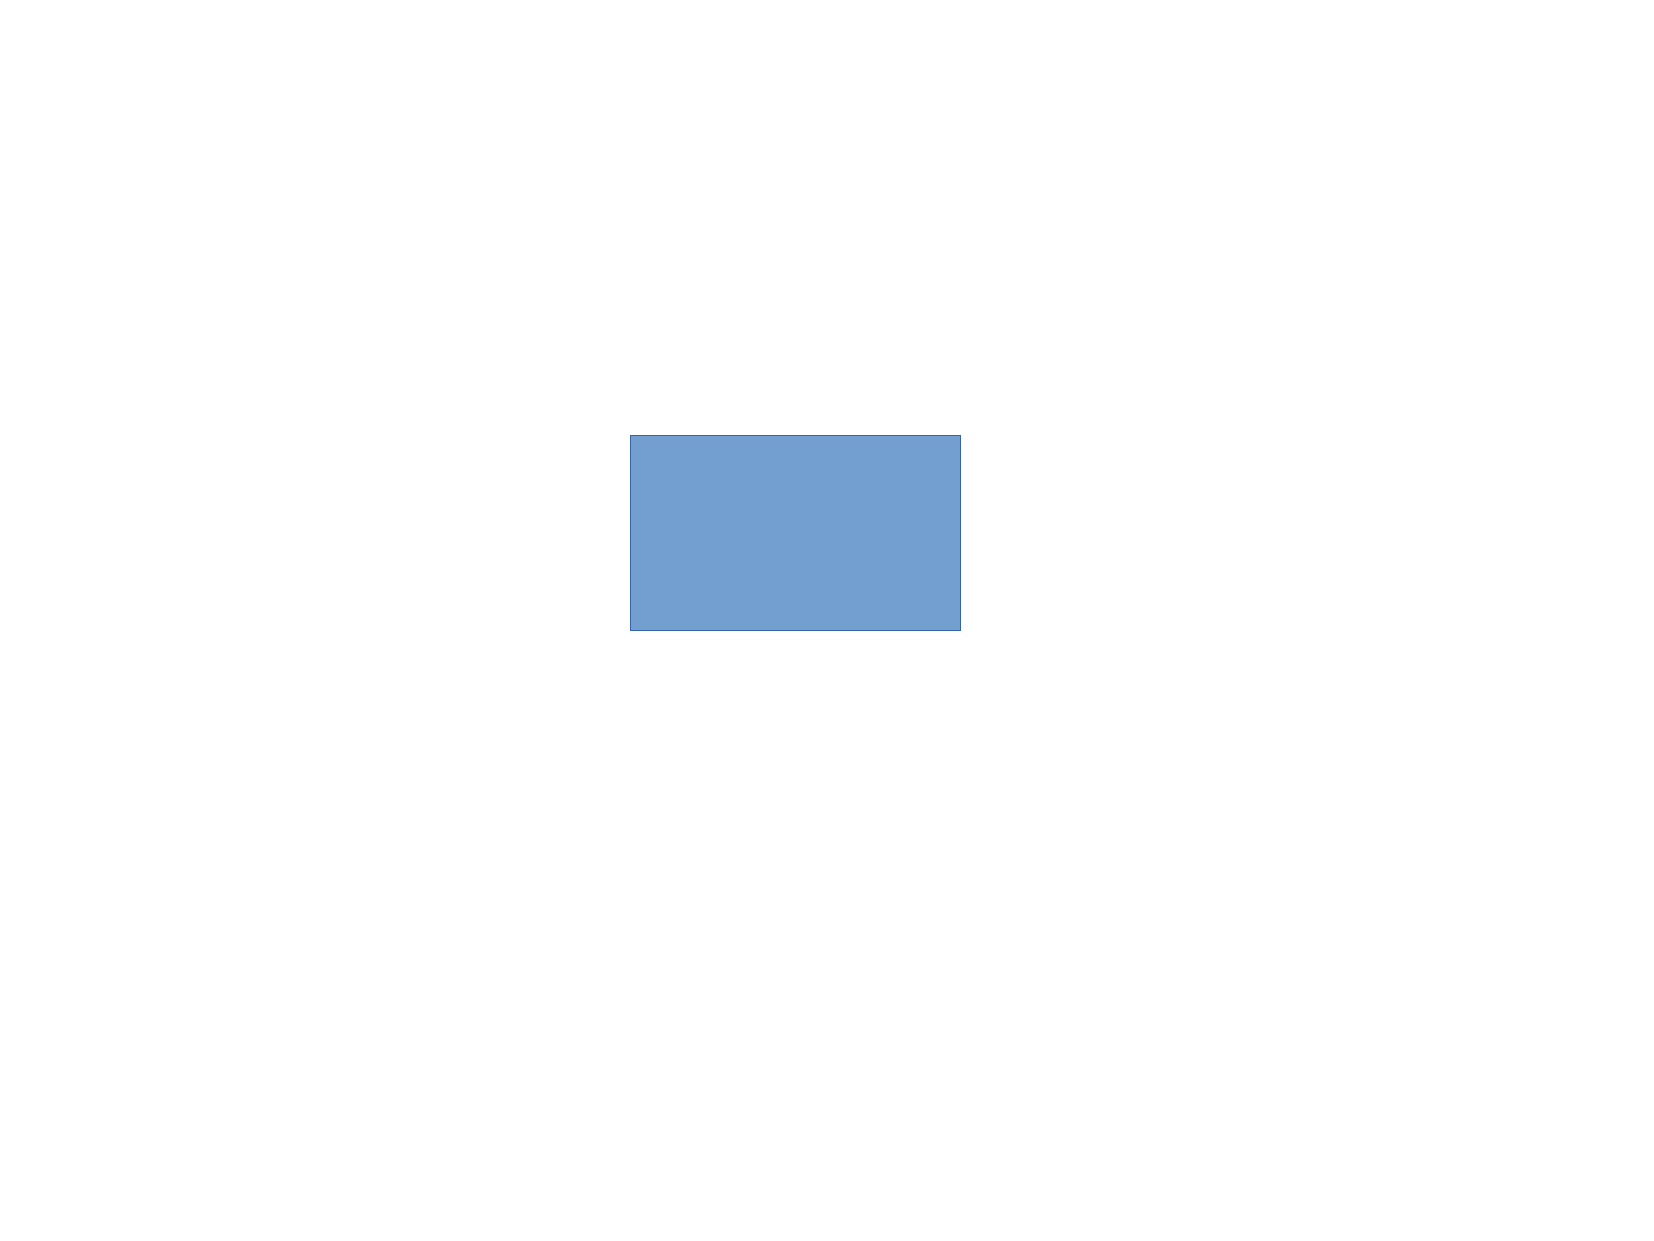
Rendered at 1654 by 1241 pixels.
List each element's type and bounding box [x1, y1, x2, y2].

text_box [630, 435, 961, 631]
